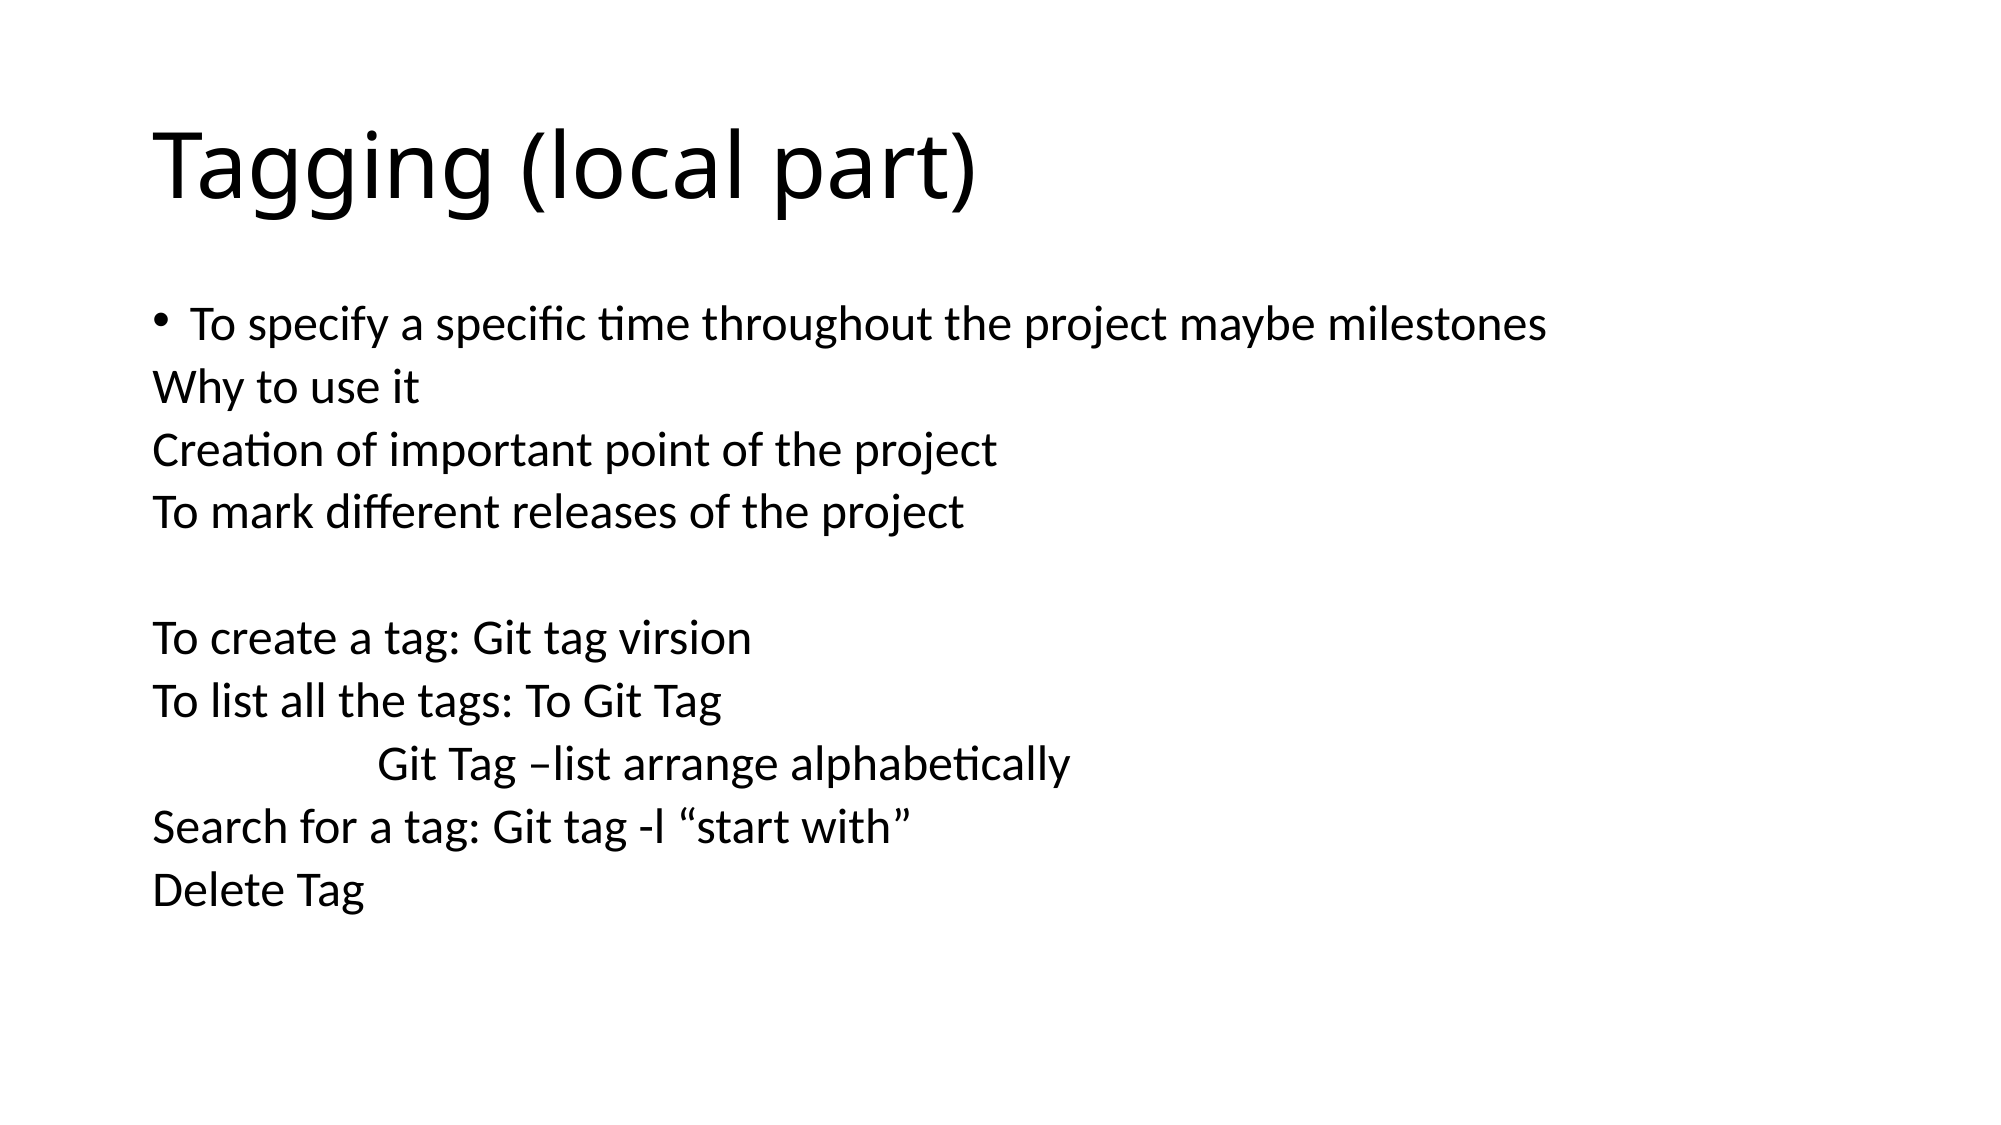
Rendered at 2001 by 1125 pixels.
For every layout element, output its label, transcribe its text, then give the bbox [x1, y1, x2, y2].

list To specify a specific time throughout the project maybe milestones Why to use it Creation of important point of the project To mark different releases of the project To create a tag: Git tag virsion To list all the tags: To Git Tag Git Tag –list arrange alphabetically Search for a tag: Git tag -l “start with” Delete Tag [137, 299, 1863, 1014]
title Tagging (local part) [137, 59, 1863, 278]
